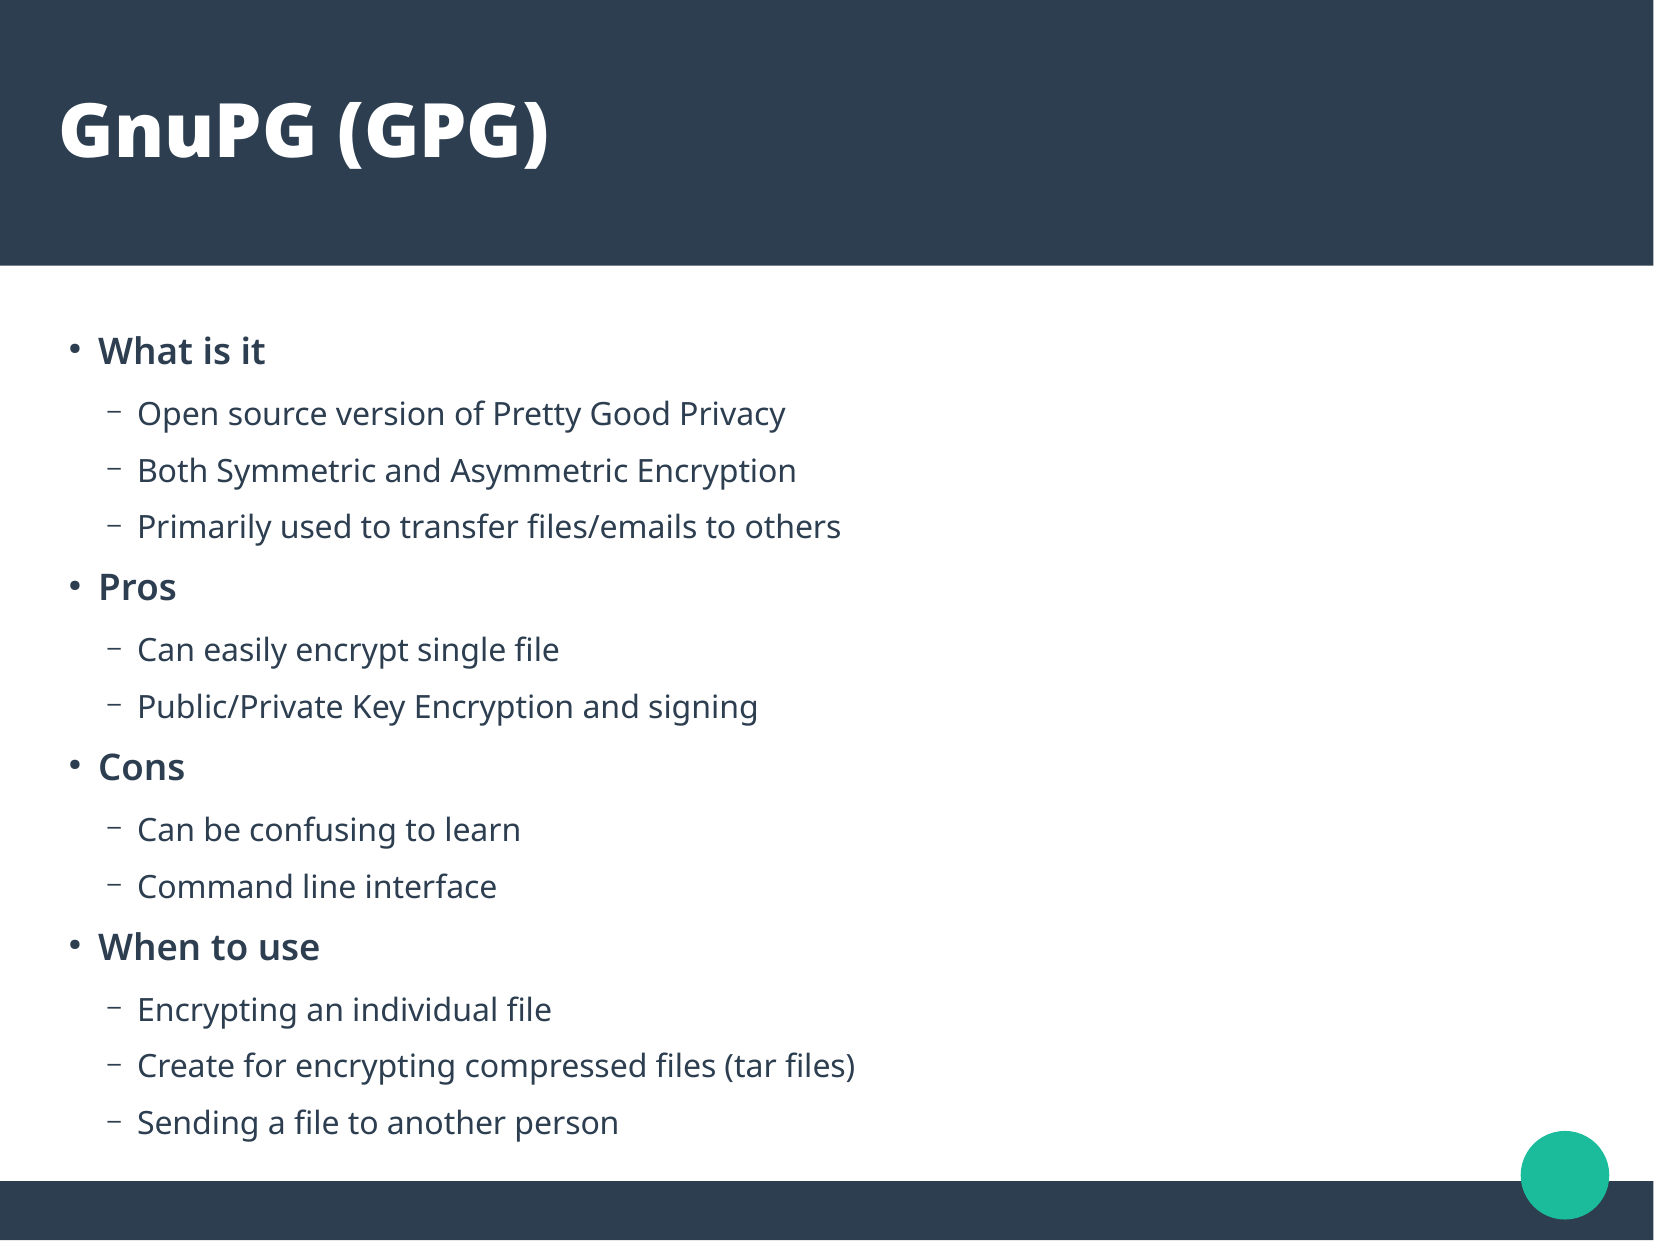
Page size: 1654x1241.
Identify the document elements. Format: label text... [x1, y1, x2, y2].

title GnuPG (GPG) [59, 49, 1595, 207]
list What is it Open source version of Pretty Good Privacy Both Symmetric and Asymmetric Encryption Primarily used to transfer files/emails to others Pros Can easily encrypt single file Public/Private Key Encryption and signing Cons Can be confusing to learn Command line interface When to use Encrypting an individual file Create for encrypting compressed files (tar files) Sending a file to another person [59, 324, 1595, 1152]
